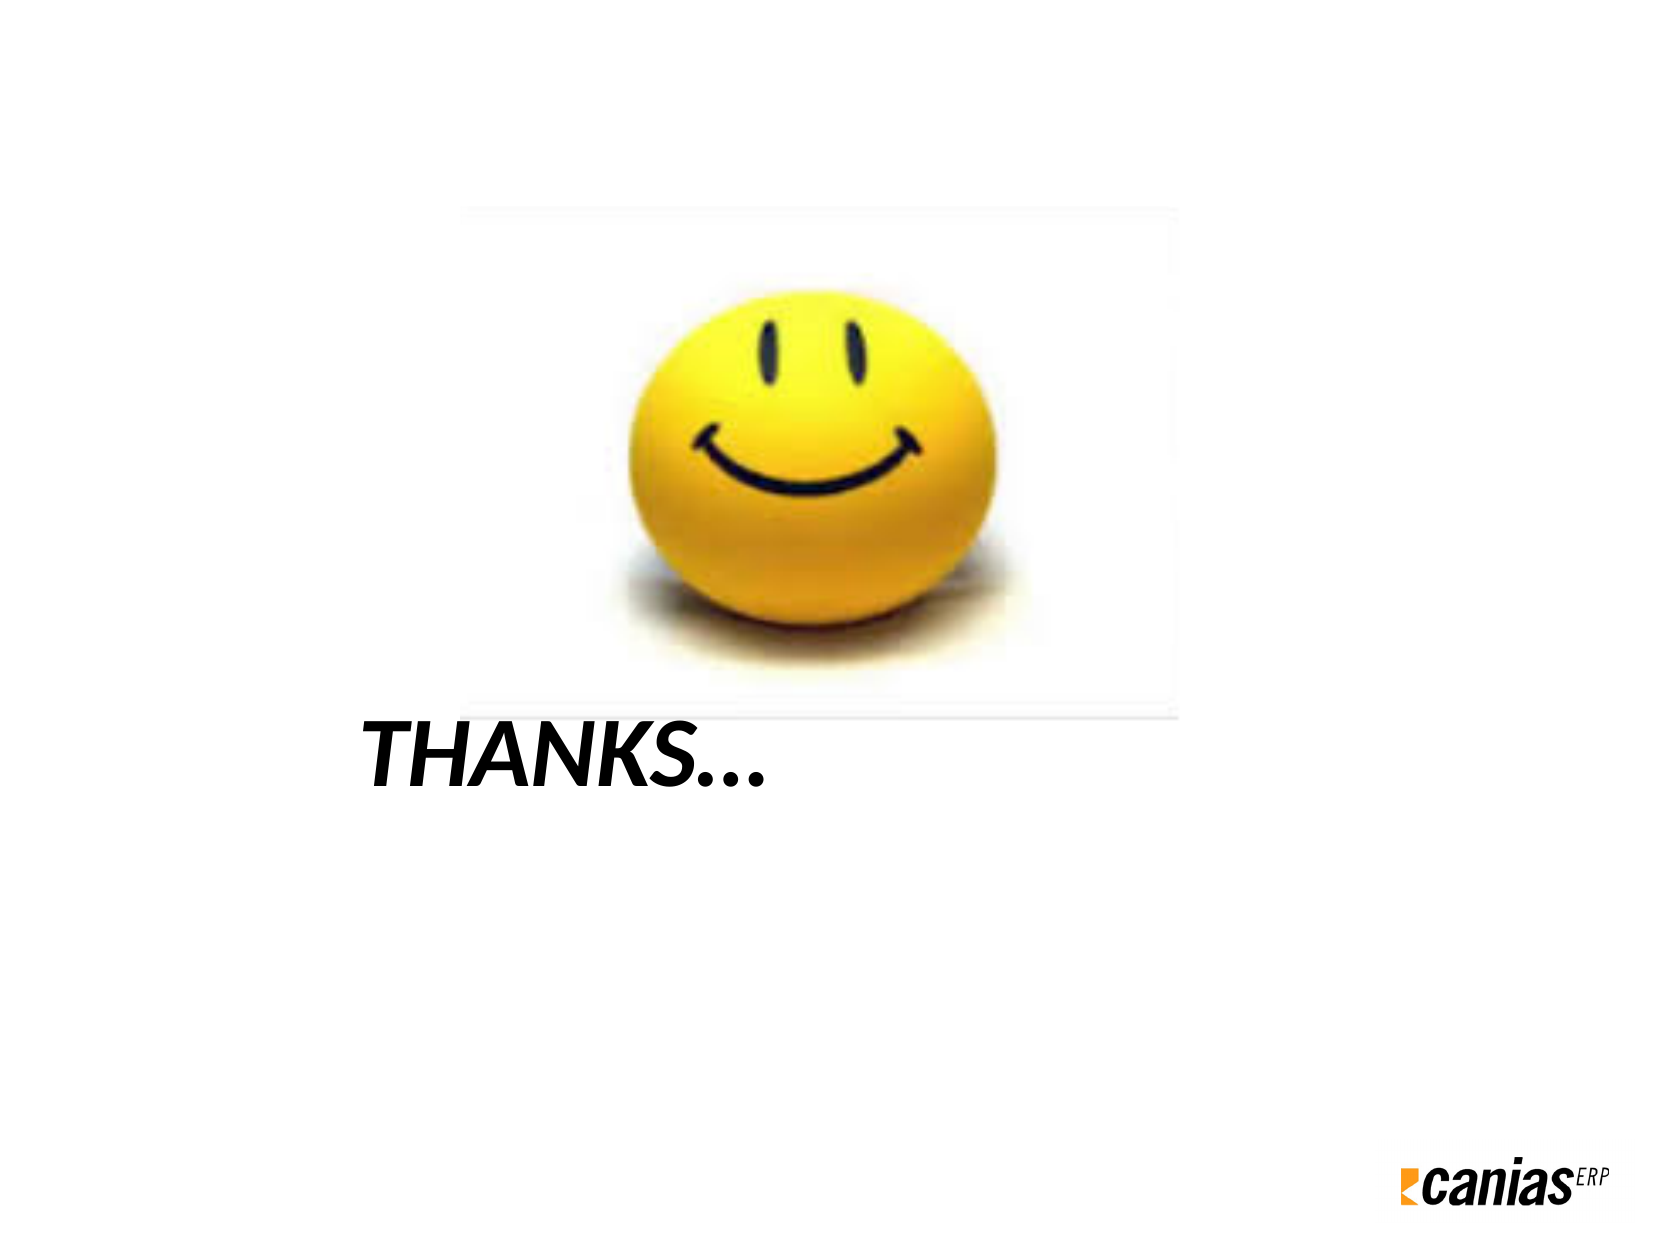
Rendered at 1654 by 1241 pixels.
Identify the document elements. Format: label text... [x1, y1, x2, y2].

picture [460, 206, 1183, 727]
text_box THANKS… [343, 679, 784, 814]
picture [1375, 1139, 1635, 1223]
